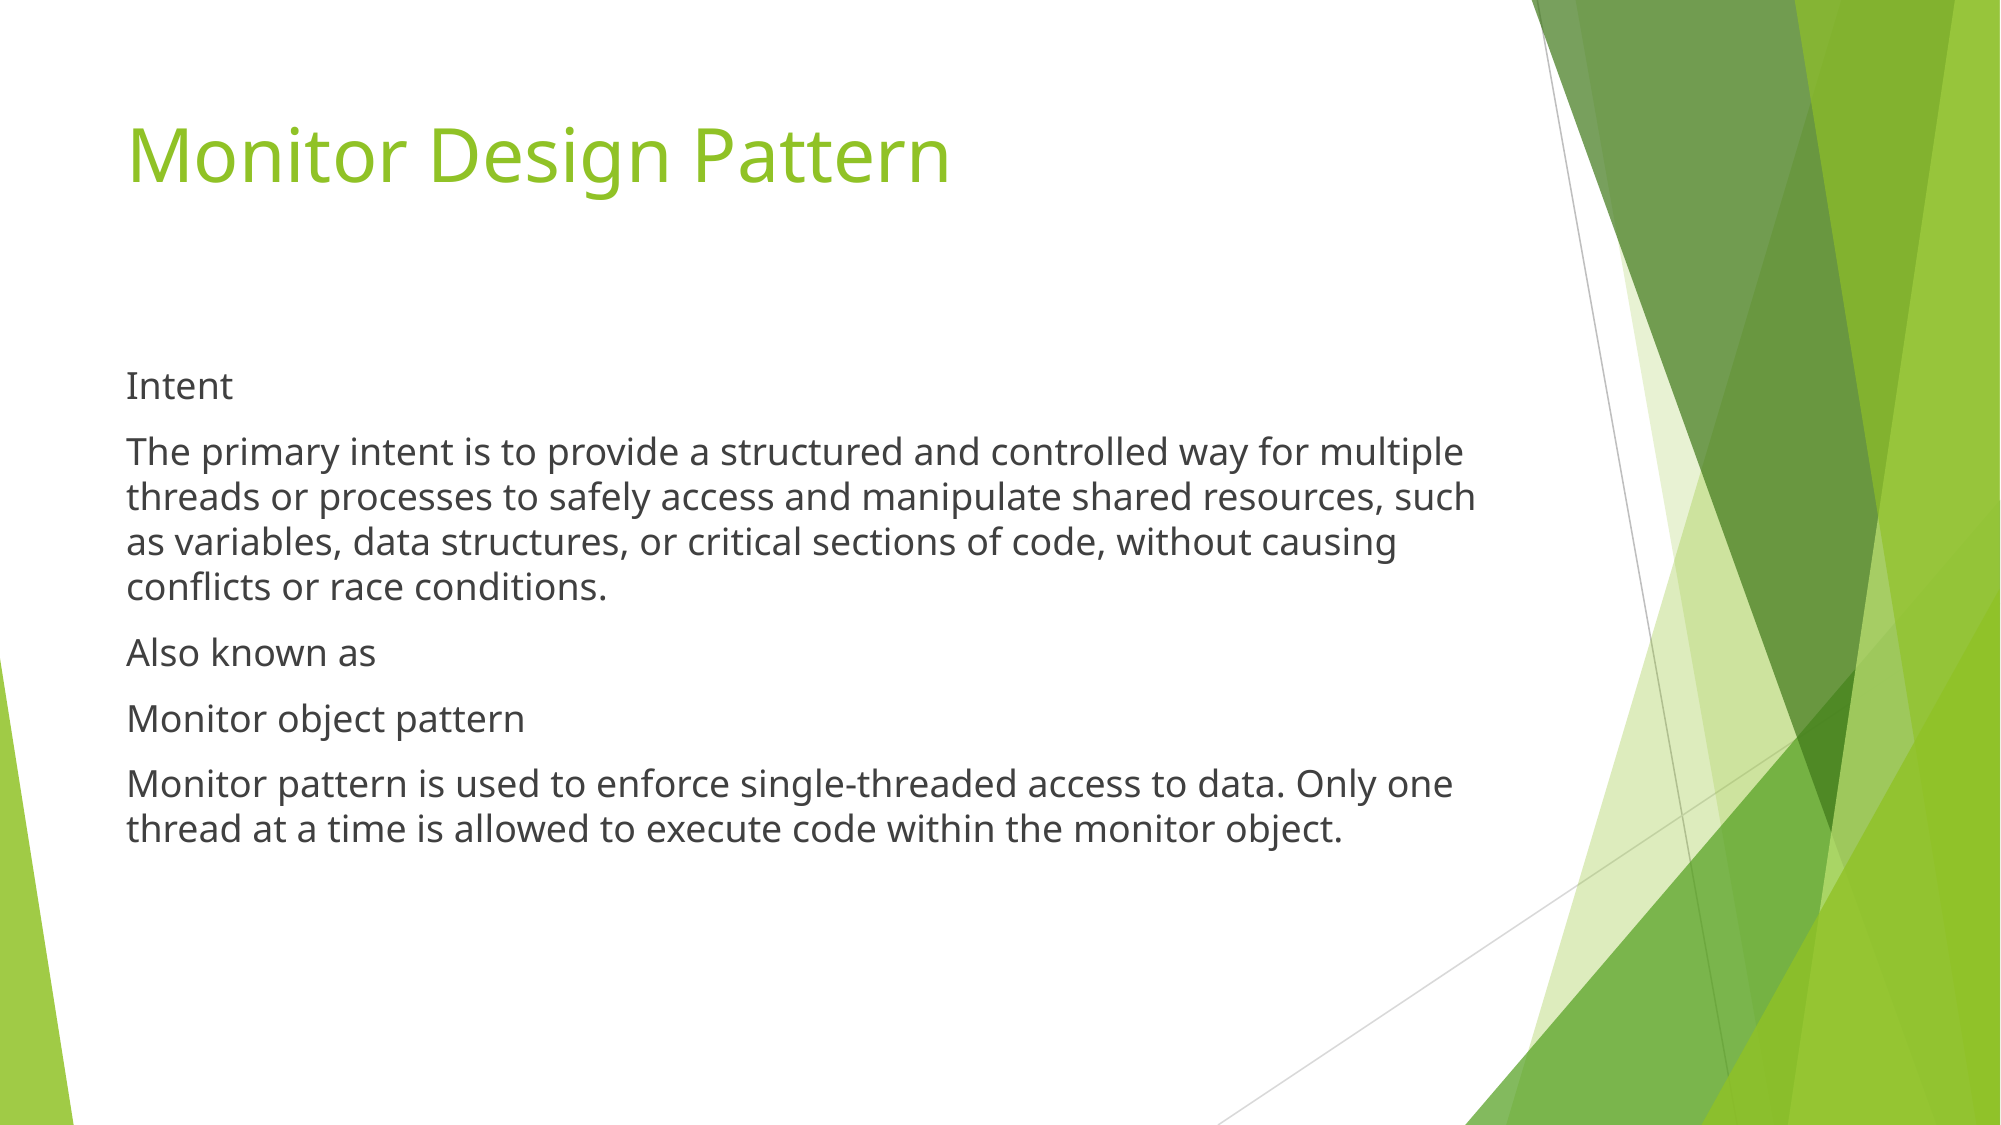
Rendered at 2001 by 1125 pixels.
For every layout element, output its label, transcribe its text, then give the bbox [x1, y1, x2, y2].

title Monitor Design Pattern [111, 99, 1522, 317]
list Intent The primary intent is to provide a structured and controlled way for multiple threads or processes to safely access and manipulate shared resources, such as variables, data structures, or critical sections of code, without causing conflicts or race conditions. Also known as Monitor object pattern Monitor pattern is used to enforce single-threaded access to data. Only one thread at a time is allowed to execute code within the monitor object. [111, 354, 1522, 992]
picture [1648, 773, 1987, 1112]
